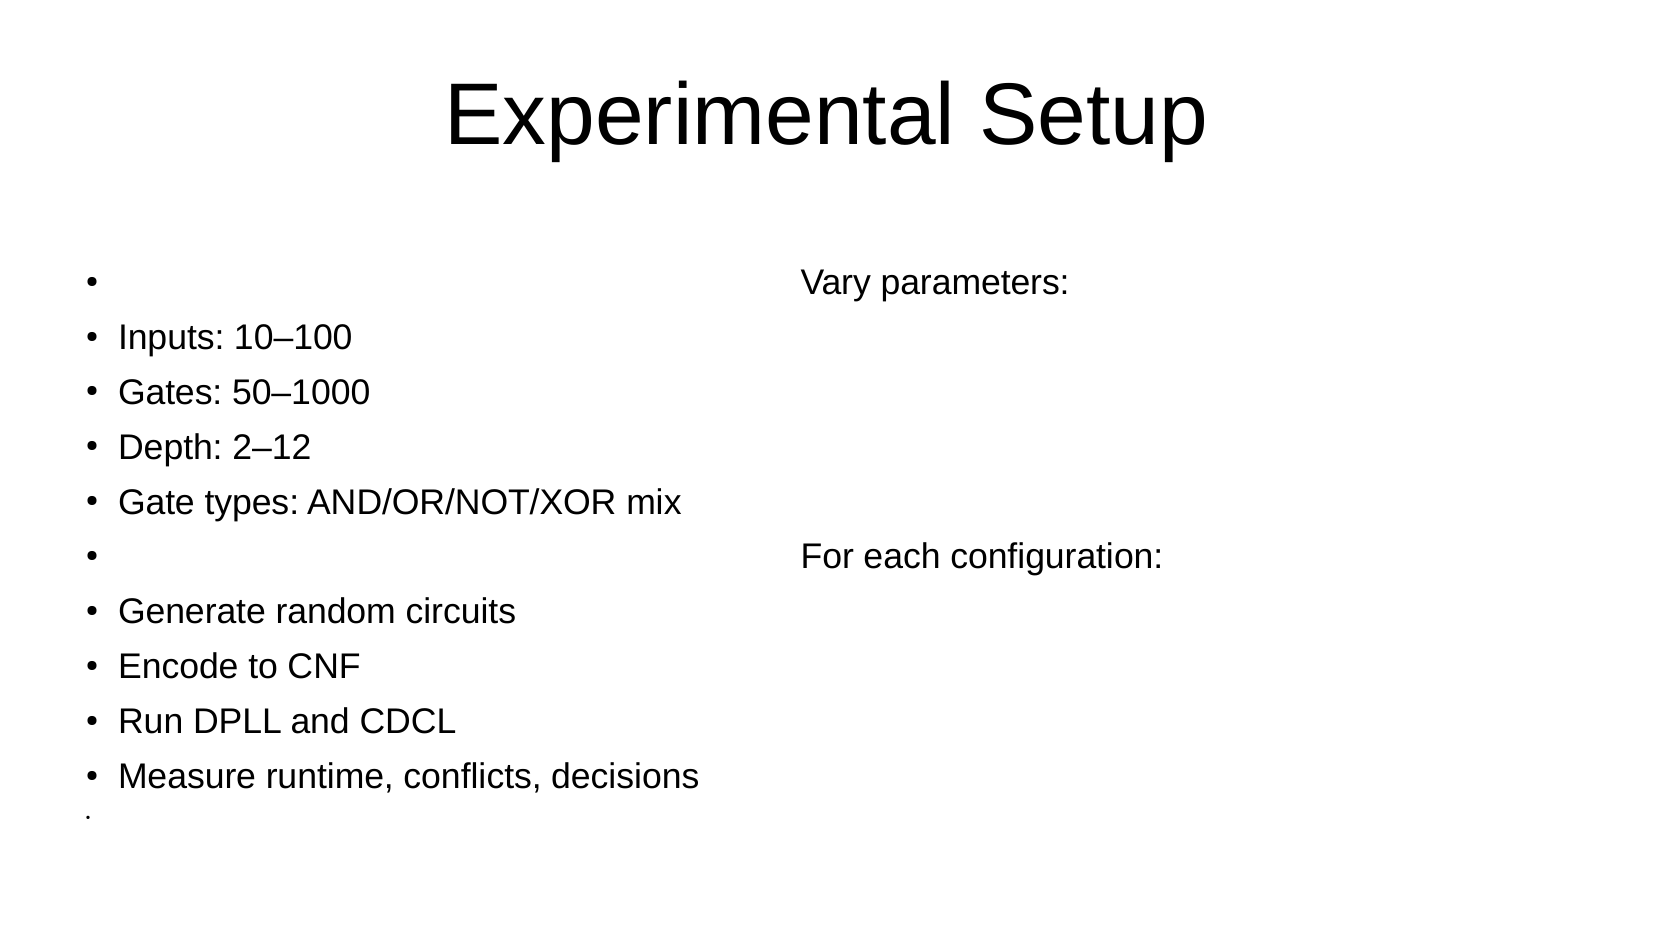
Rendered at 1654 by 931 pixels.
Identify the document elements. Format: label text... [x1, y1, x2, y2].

list Vary parameters: Inputs: 10–100 Gates: 50–1000 Depth: 2–12 Gate types: AND/OR/NOT/XOR mix For each configuration: Generate random circuits Encode to CNF Run DPLL and CDCL Measure runtime, conflicts, decisions [75, 262, 1564, 802]
title Experimental Setup [82, 37, 1571, 193]
